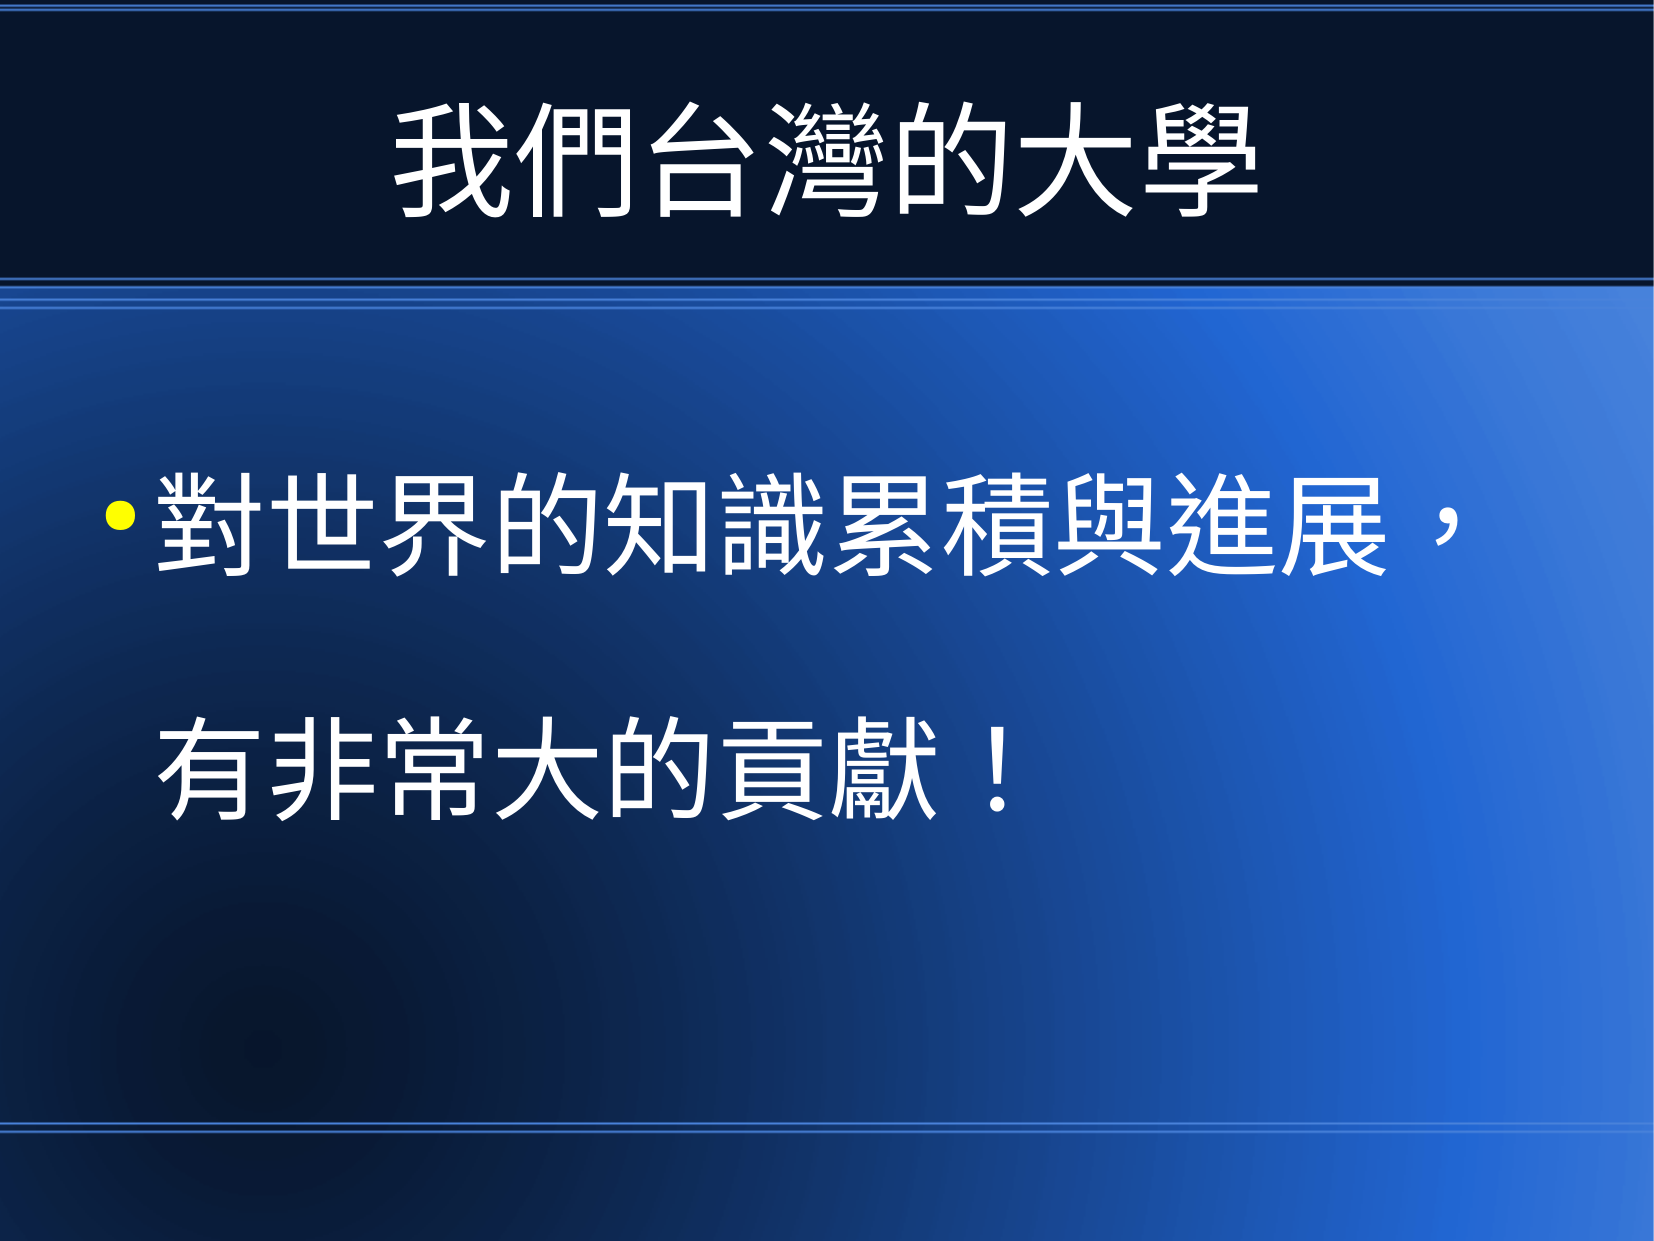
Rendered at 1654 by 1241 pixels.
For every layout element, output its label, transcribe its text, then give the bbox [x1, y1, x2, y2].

title 我們台灣的大學 [82, 49, 1571, 257]
list 對世界的知識累積與進展，有非常大的貢獻！ [82, 355, 1571, 1241]
picture [0, 0, 1654, 1241]
